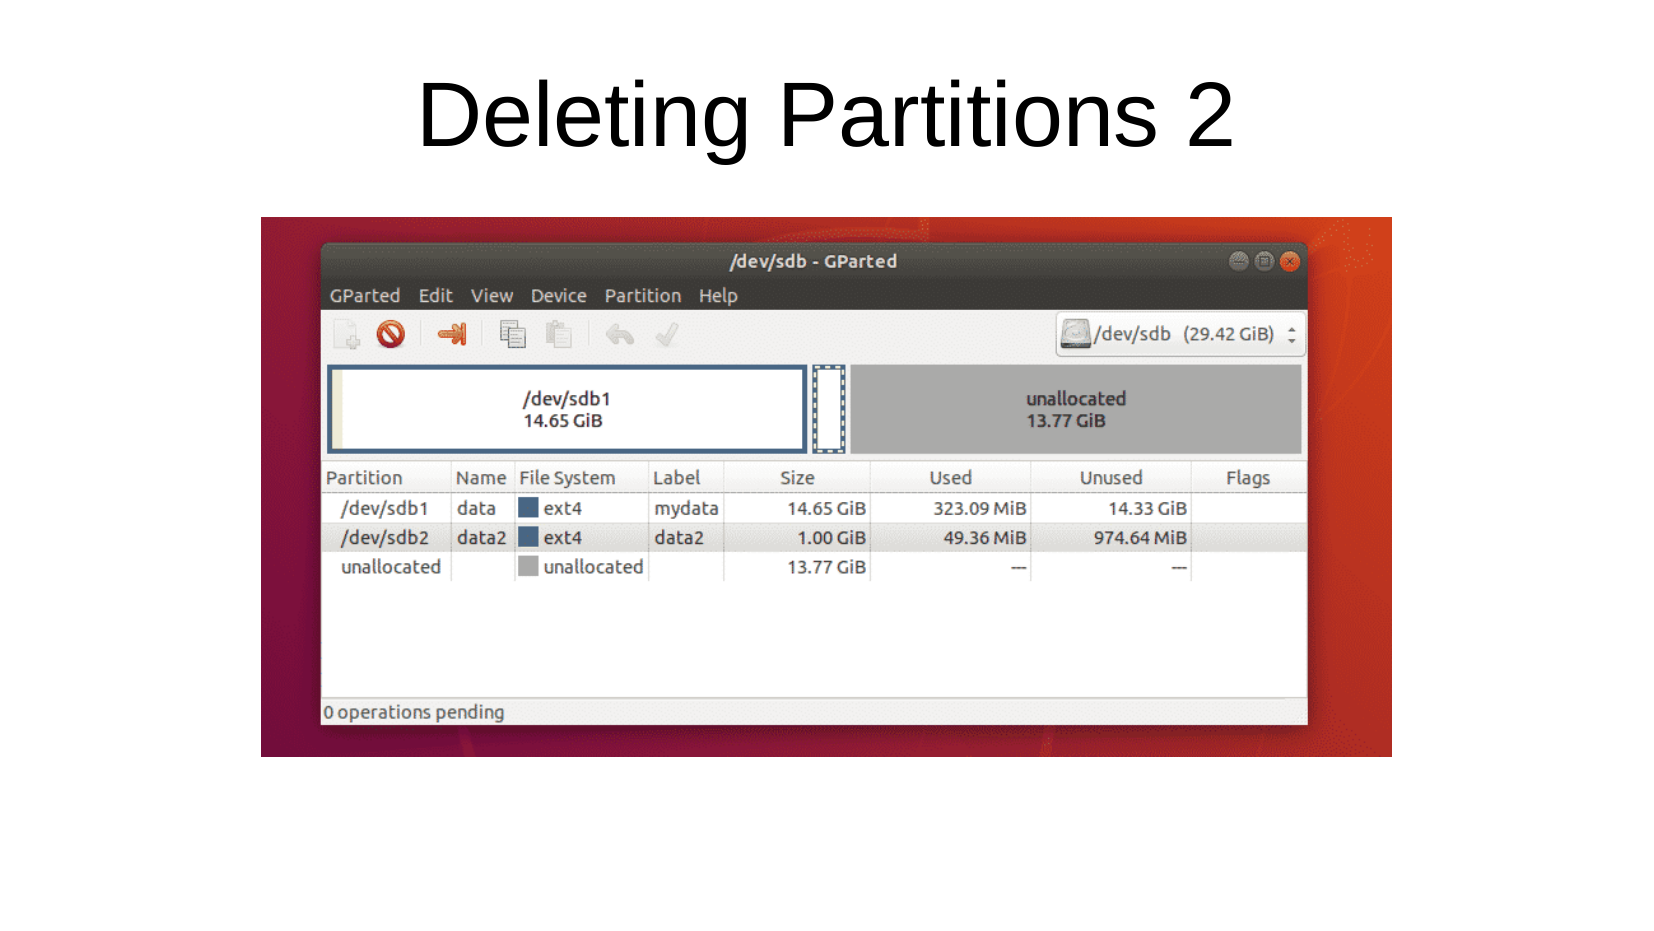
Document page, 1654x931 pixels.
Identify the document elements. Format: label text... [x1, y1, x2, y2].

title Deleting Partitions 2 [82, 37, 1571, 193]
picture [261, 217, 1392, 758]
